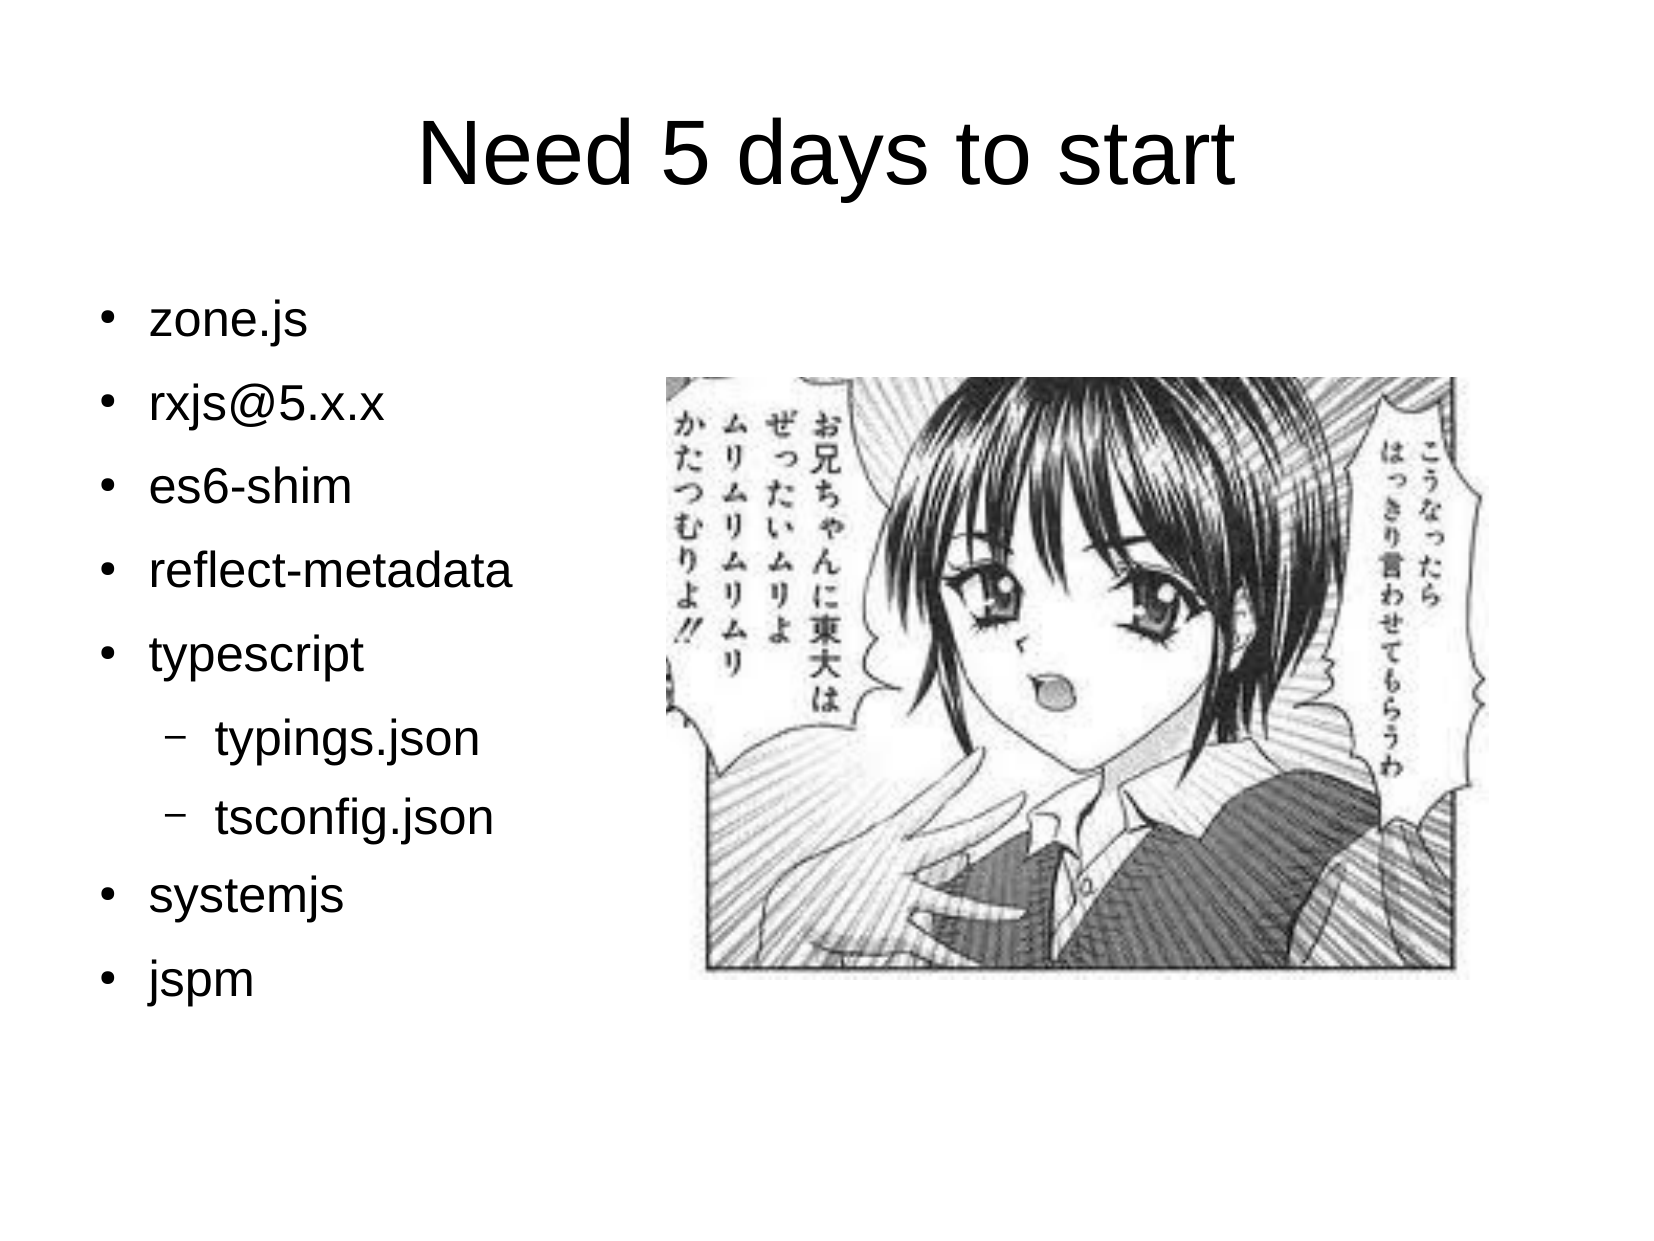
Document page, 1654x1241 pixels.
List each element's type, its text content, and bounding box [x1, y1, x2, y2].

picture [666, 377, 1489, 980]
title Need 5 days to start [82, 49, 1571, 257]
list zone.js rxjs@5.x.x es6-shim reflect-metadata typescript typings.json tsconfig.json systemjs jspm [82, 290, 1571, 1010]
